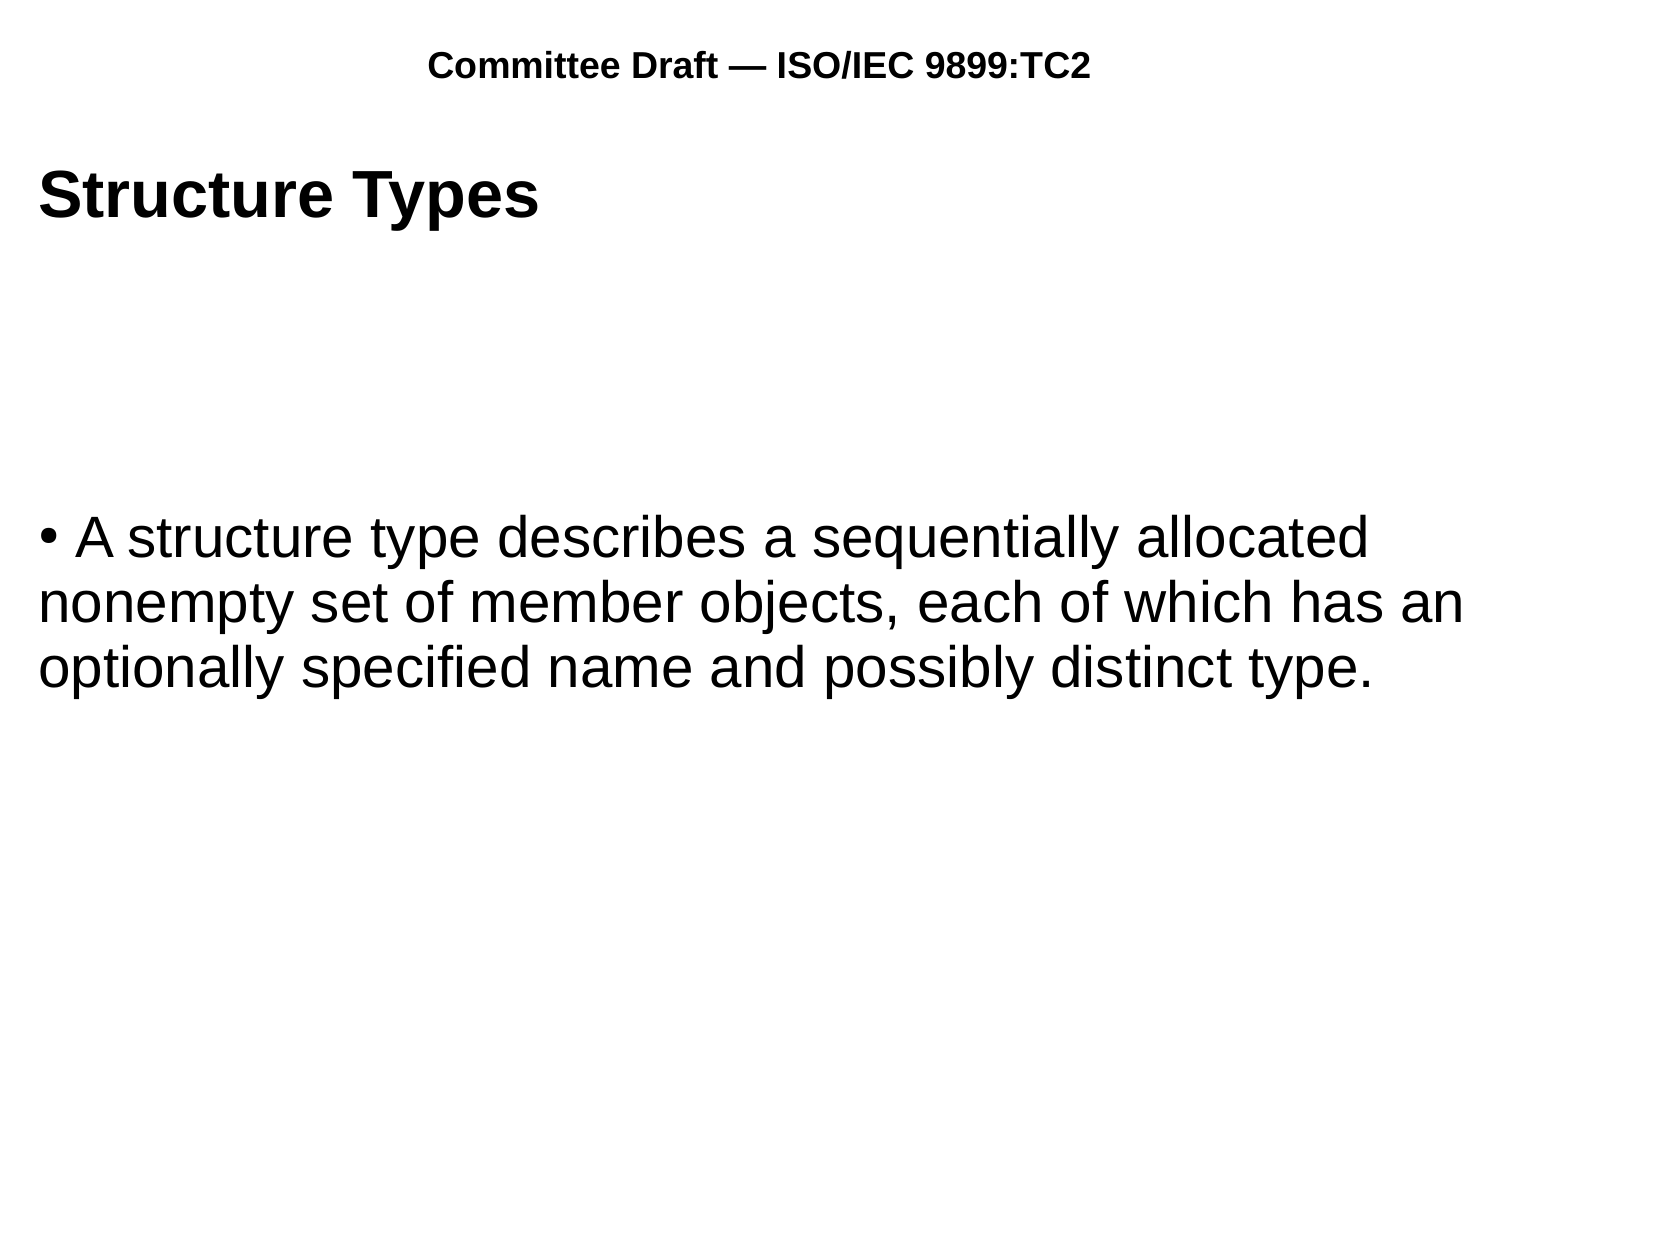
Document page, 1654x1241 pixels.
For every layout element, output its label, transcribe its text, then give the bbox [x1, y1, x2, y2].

text_box Structure Types A structure type describes a sequentially allocated nonempty set of member objects, each of which has an optionally specified name and possibly distinct type. [23, 150, 1576, 1201]
text_box Committee Draft — ISO/IEC 9899:TC2 [412, 37, 1107, 95]
